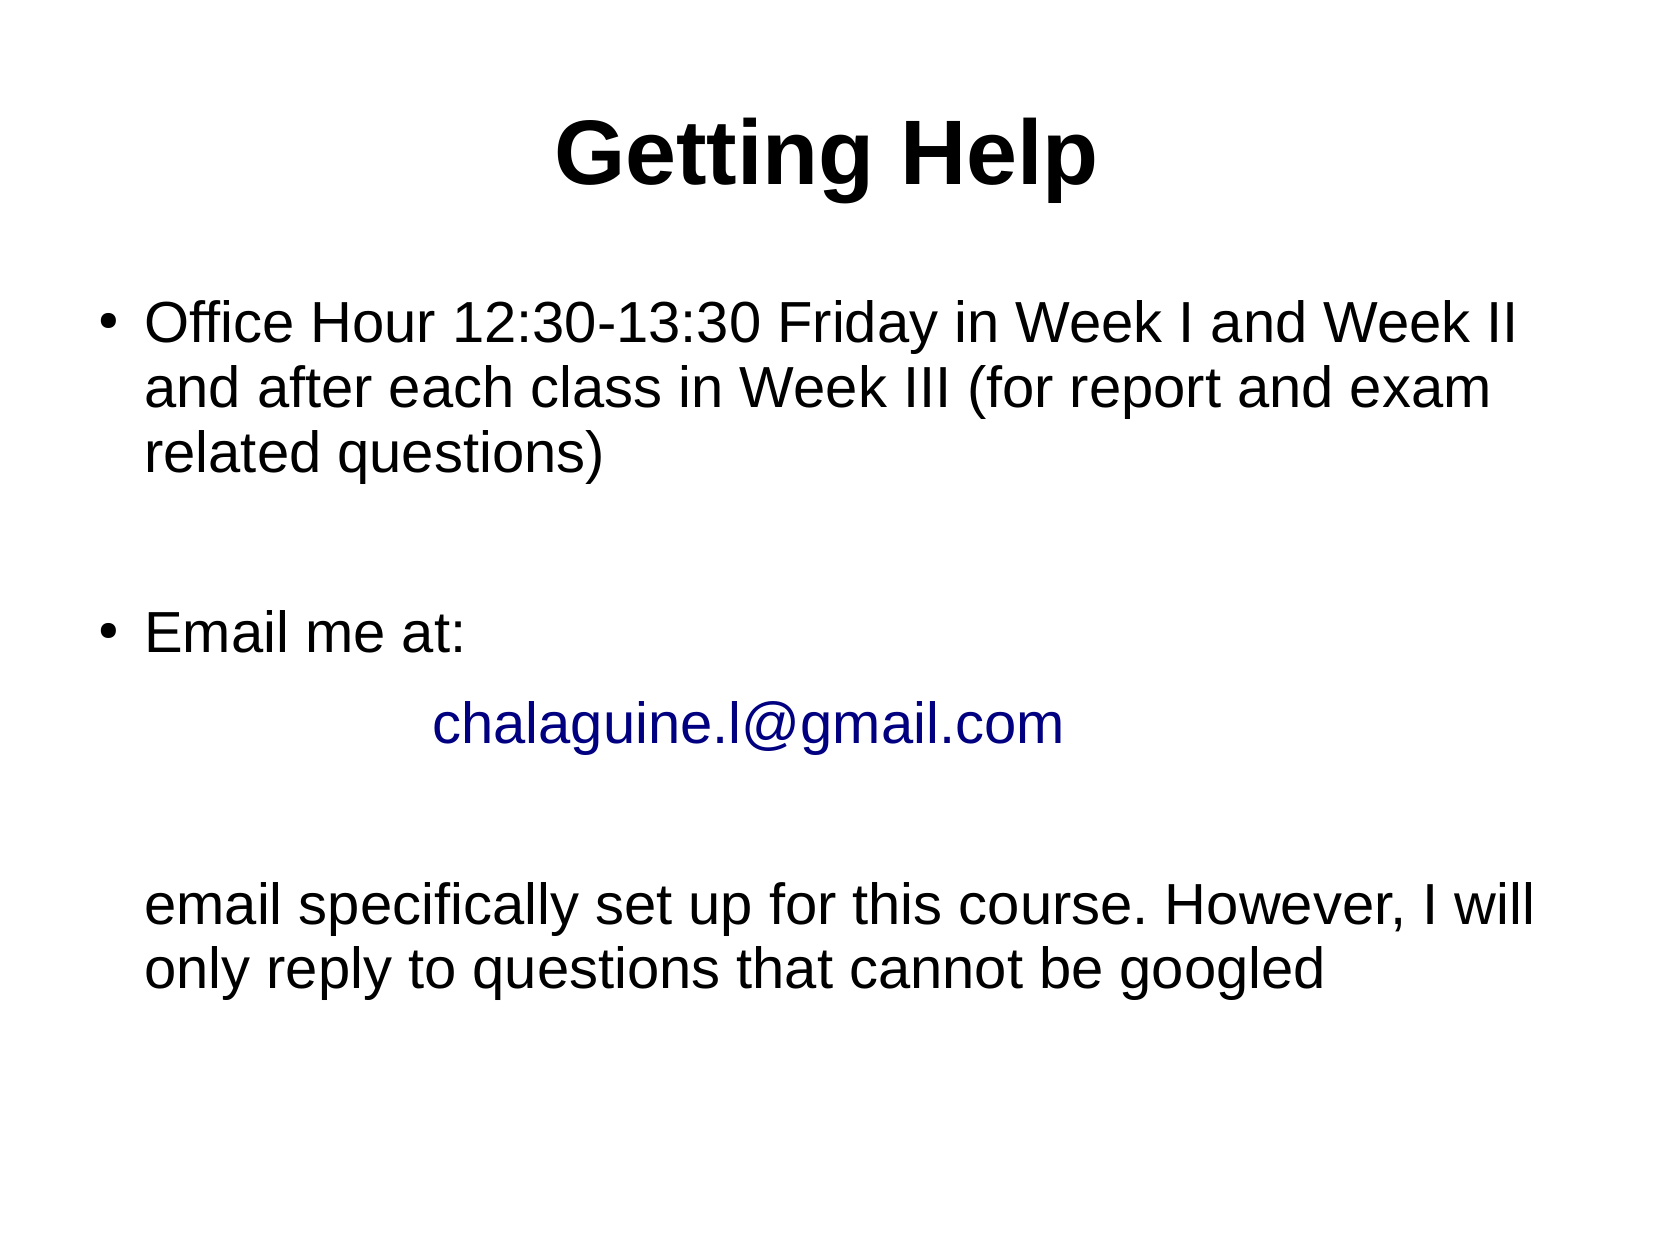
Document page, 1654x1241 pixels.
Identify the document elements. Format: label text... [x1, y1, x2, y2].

list Office Hour 12:30-13:30 Friday in Week I and Week II and after each class in Week III (for report and exam related questions) Email me at: chalaguine.l@gmail.com email specifically set up for this course. However, I will only reply to questions that cannot be googled [82, 290, 1571, 1010]
title Getting Help [82, 49, 1571, 257]
